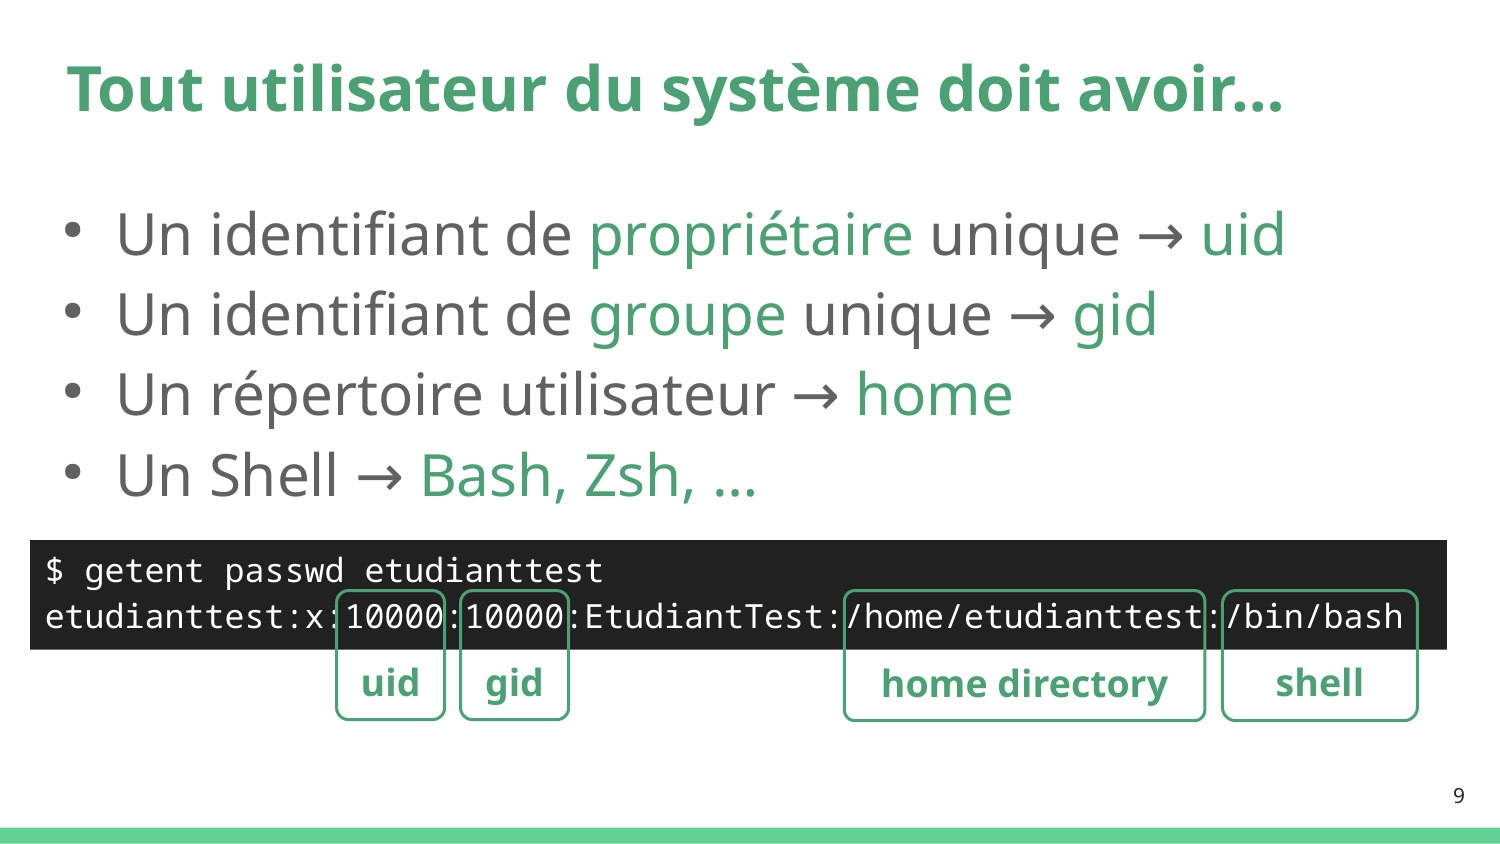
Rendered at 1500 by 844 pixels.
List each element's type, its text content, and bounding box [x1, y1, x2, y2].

text_box gid [460, 590, 569, 720]
text_box uid [336, 590, 445, 720]
title Tout utilisateur du système doit avoir… [51, 23, 1449, 117]
list Un identifiant de propriétaire unique → uid Un identifiant de groupe unique → gid Un répertoire utilisateur → home Un Shell → Bash, Zsh, … [29, 171, 1430, 524]
text_box home directory [844, 590, 1205, 721]
slide_number <numéro> [1389, 764, 1480, 830]
text_box shell [1222, 590, 1418, 721]
text_box $ getent passwd etudianttest etudianttest:x:10000:10000:EtudiantTest:/home/etudianttest:/bin/bash [30, 540, 1447, 650]
